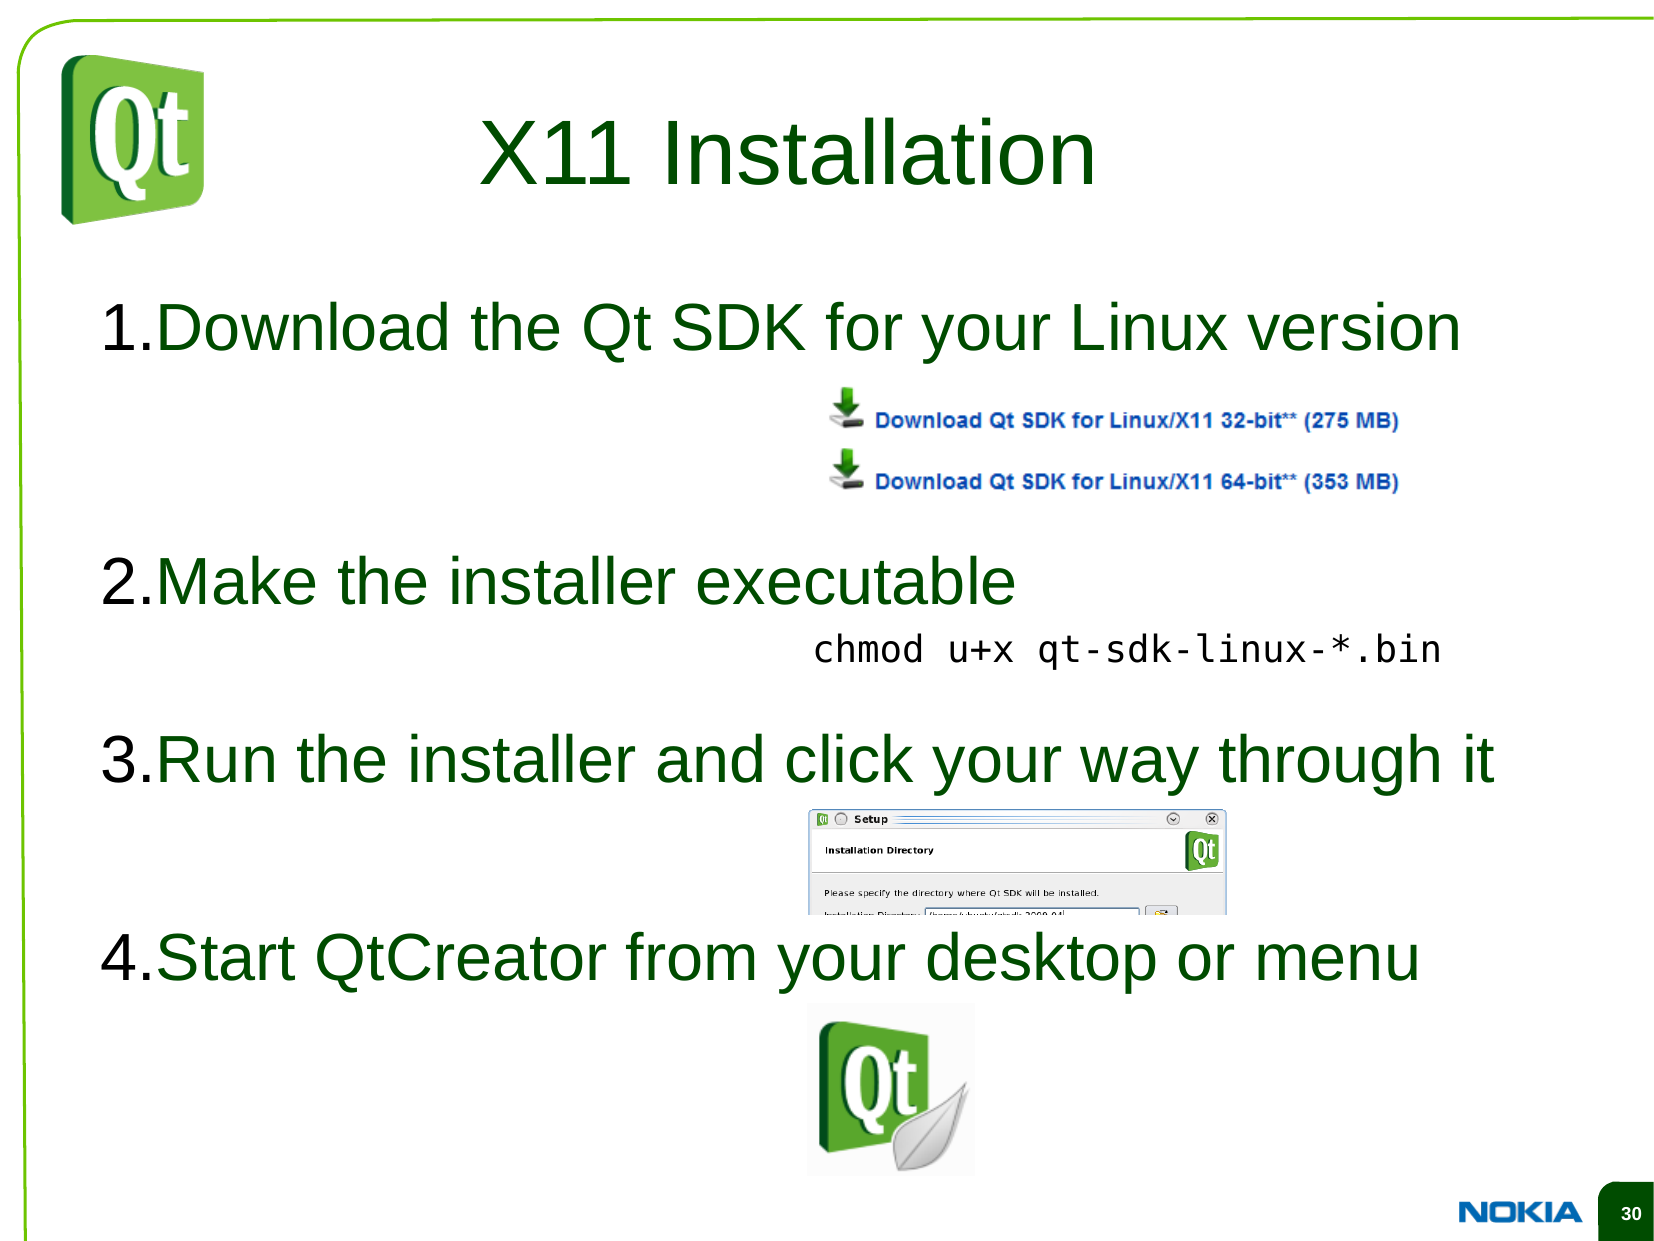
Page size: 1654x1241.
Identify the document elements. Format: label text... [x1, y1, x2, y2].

picture [61, 55, 204, 225]
picture [807, 1003, 975, 1176]
title X11 Installation [251, 49, 1327, 257]
text_box chmod u+x qt-sdk-linux-*.bin [797, 620, 1536, 680]
picture [799, 796, 1231, 916]
list Download the Qt SDK for your Linux version Make the installer executable Run the installer and click your way through it Start QtCreator from your desktop or menu [82, 290, 1571, 1094]
picture [817, 378, 1418, 502]
picture [1459, 1201, 1583, 1223]
